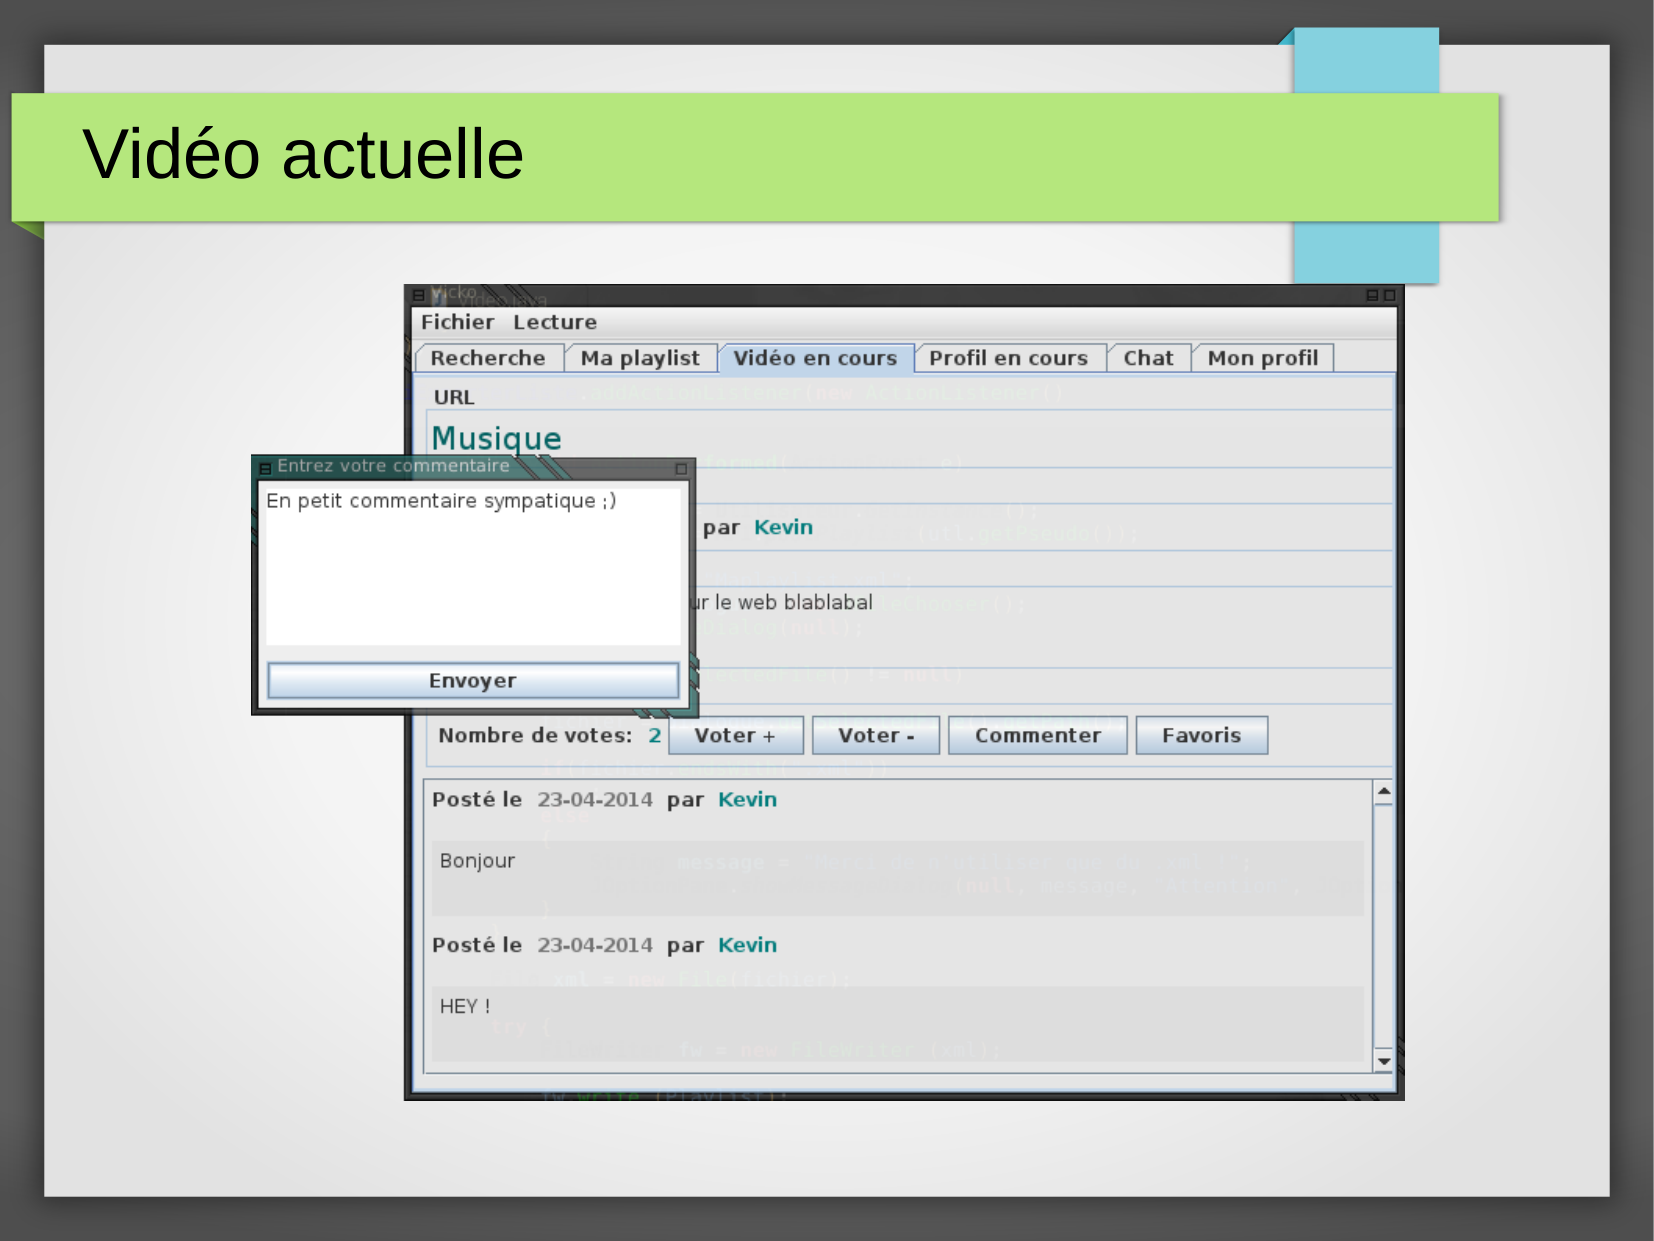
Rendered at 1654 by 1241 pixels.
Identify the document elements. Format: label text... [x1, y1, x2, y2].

picture [0, 0, 1654, 1241]
title Vidéo actuelle [82, 94, 1264, 213]
